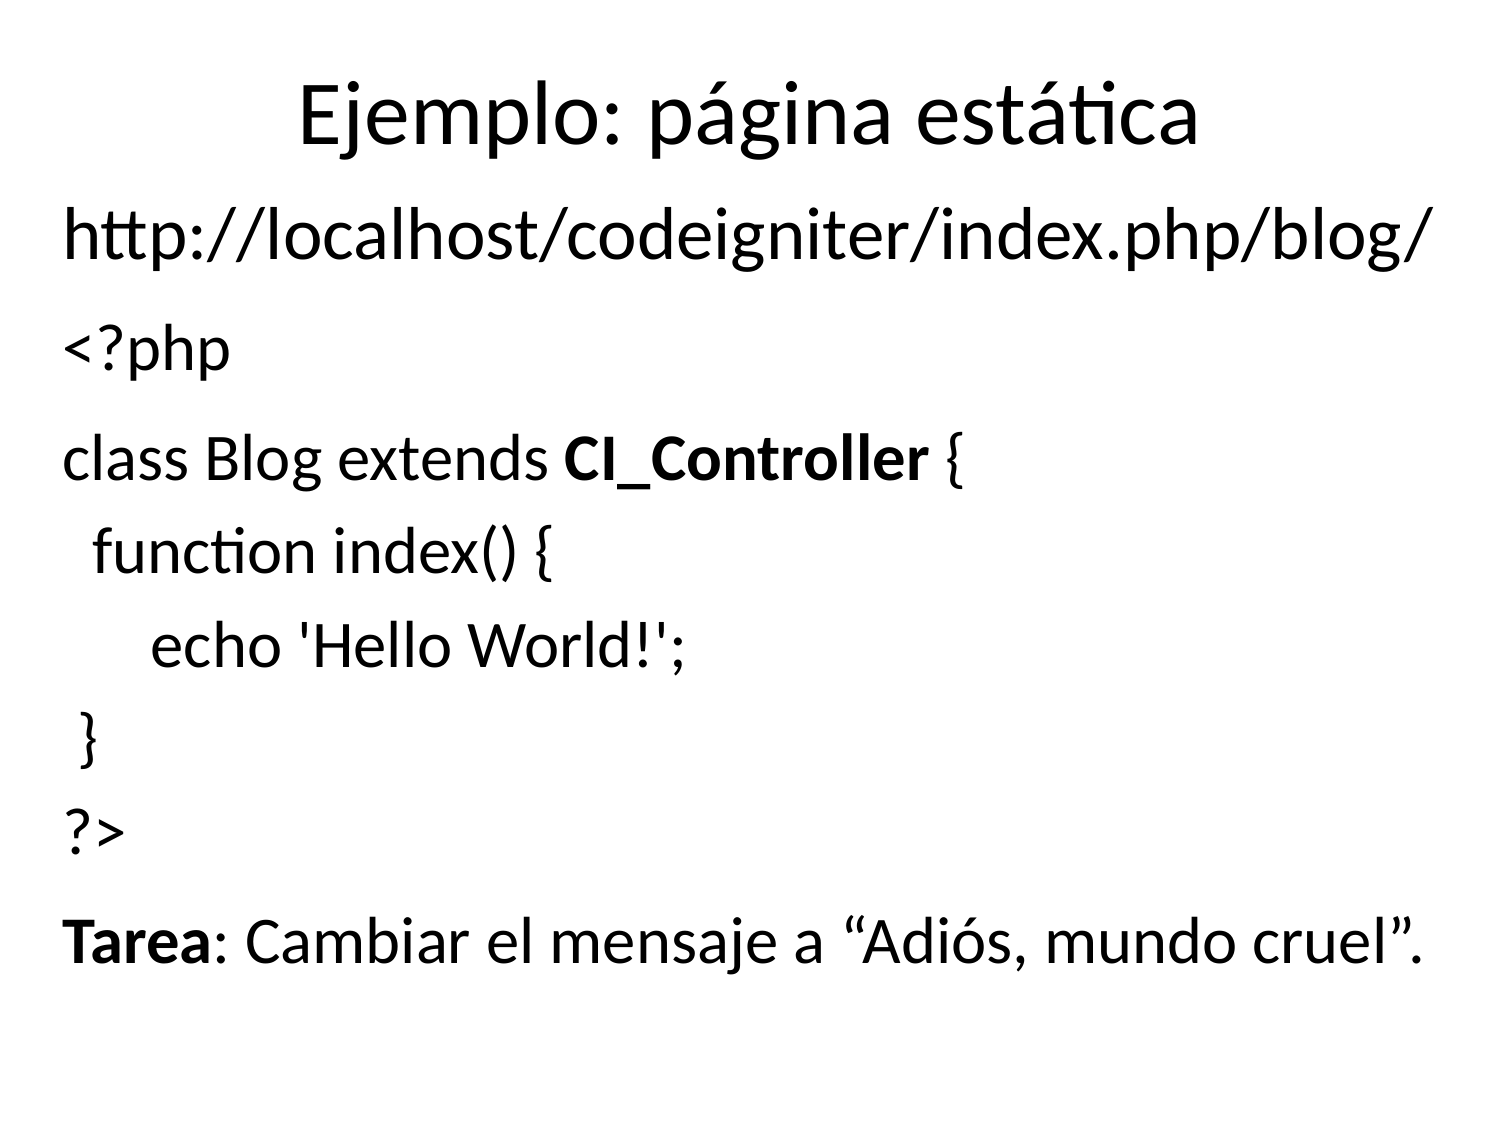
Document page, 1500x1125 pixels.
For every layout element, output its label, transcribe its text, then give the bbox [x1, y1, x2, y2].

title Ejemplo: página estática [75, 45, 1425, 177]
list http://localhost/codeigniter/index.php/blog/ <?php class Blog extends CI_Controller { function index() { echo 'Hello World!'; } ?> Tarea: Cambiar el mensaje a “Adiós, mundo cruel”. [47, 177, 1453, 1005]
